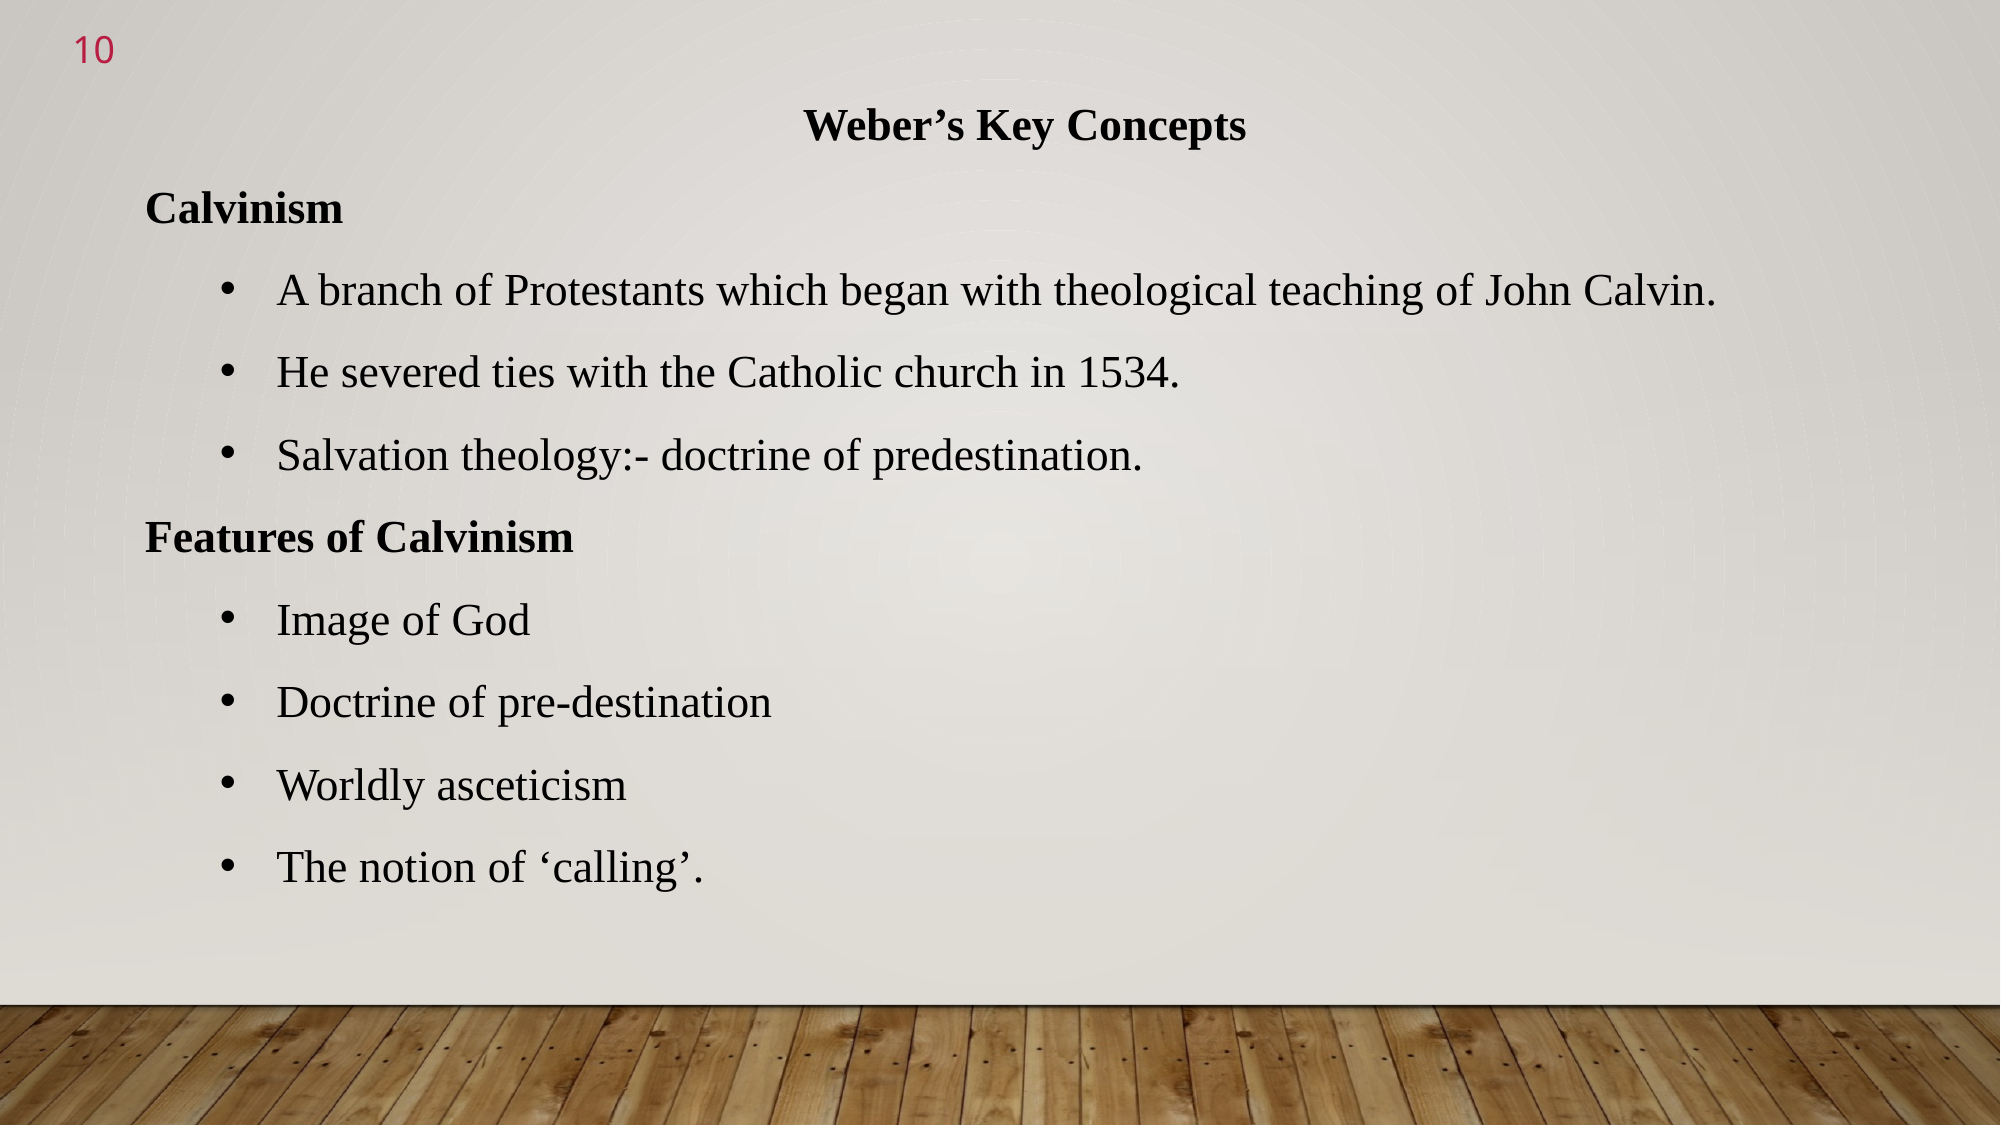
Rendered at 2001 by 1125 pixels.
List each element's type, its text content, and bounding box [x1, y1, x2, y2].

text_box Weber’s Key Concepts Calvinism A branch of Protestants which began with theological teaching of John Calvin. He severed ties with the Catholic church in 1534. Salvation theology:- doctrine of predestination. Features of Calvinism Image of God Doctrine of pre-destination Worldly asceticism The notion of ‘calling’. [130, 60, 1920, 900]
picture [0, 1005, 2000, 1125]
slide_number 21 [0, 18, 131, 102]
